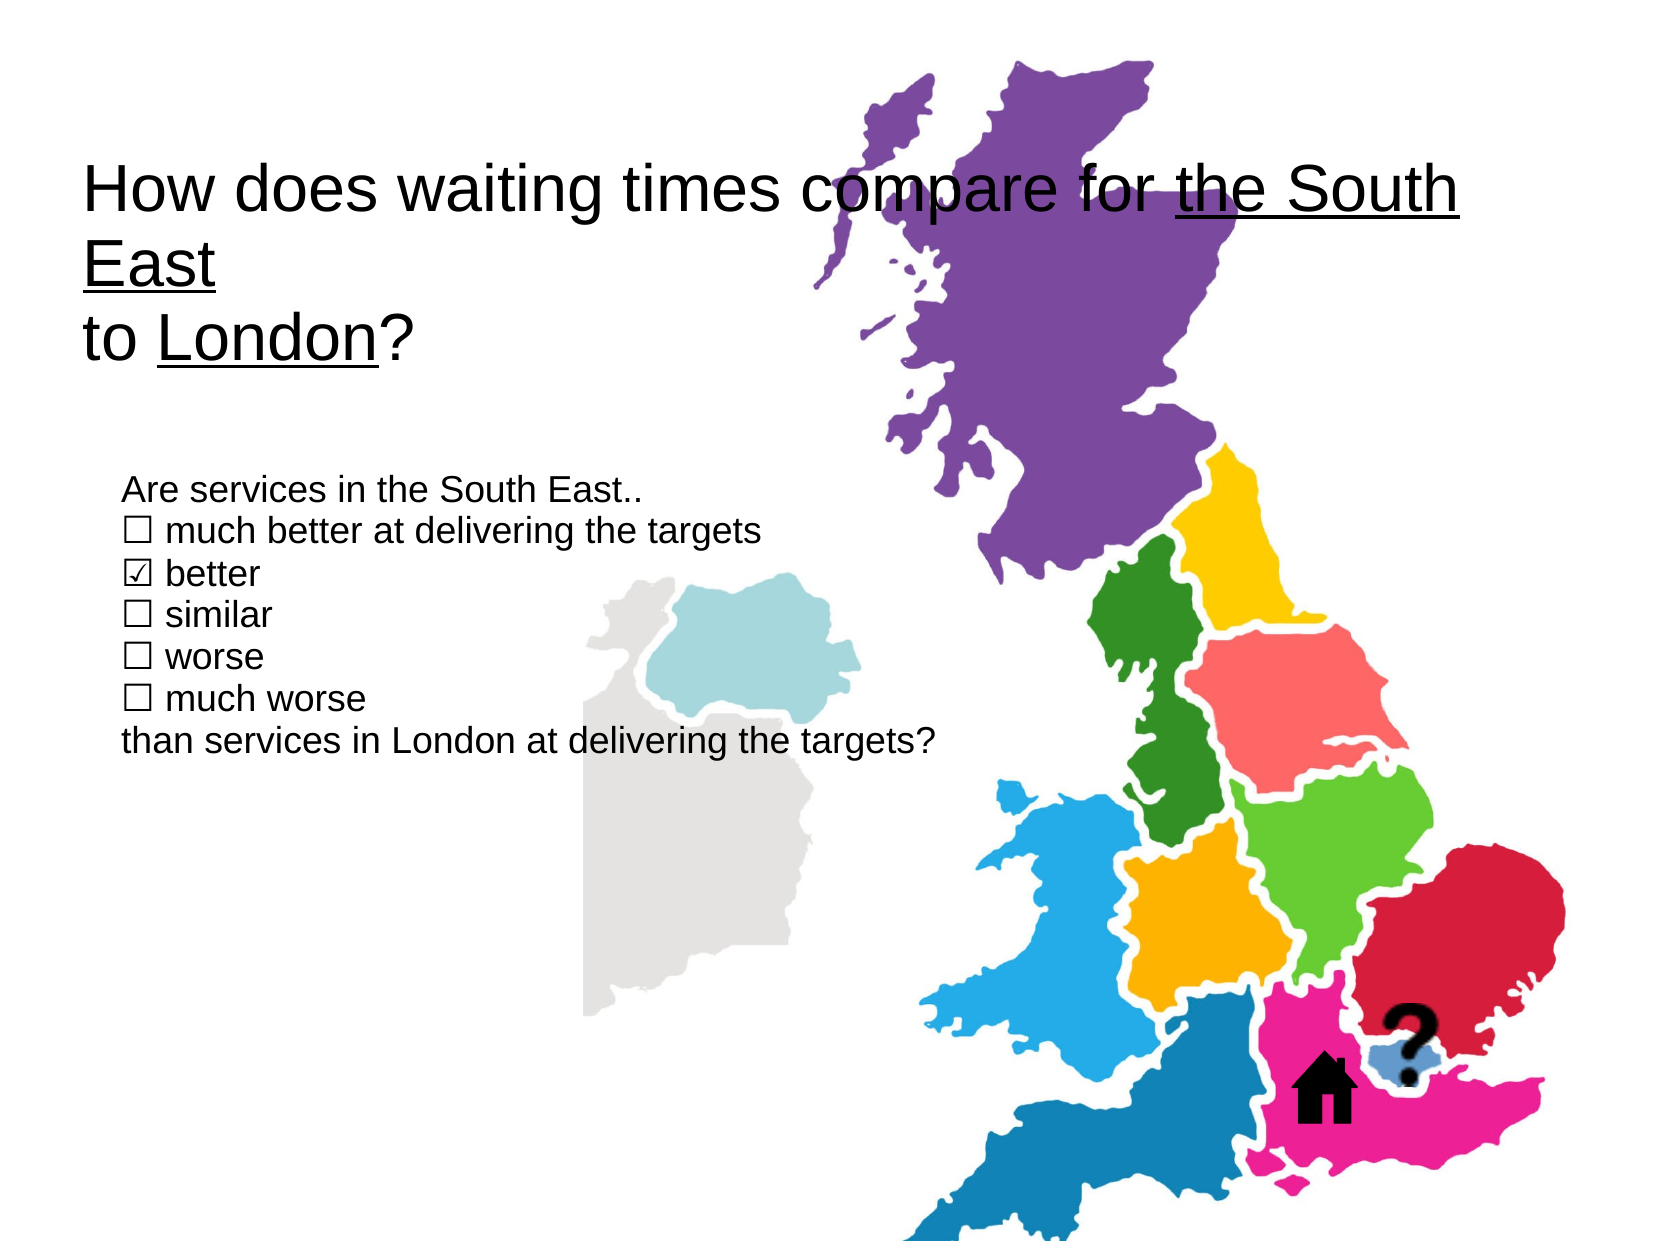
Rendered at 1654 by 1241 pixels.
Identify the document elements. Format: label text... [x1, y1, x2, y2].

picture [583, 0, 1595, 1241]
text_box Are services in the South East.. ☐ much better at delivering the targets ☑ better ☐ similar ☐ worse ☐ much worse than services in London at delivering the targets? [106, 460, 981, 812]
text_box How does waiting times compare for the South East to London? [82, 150, 1571, 525]
